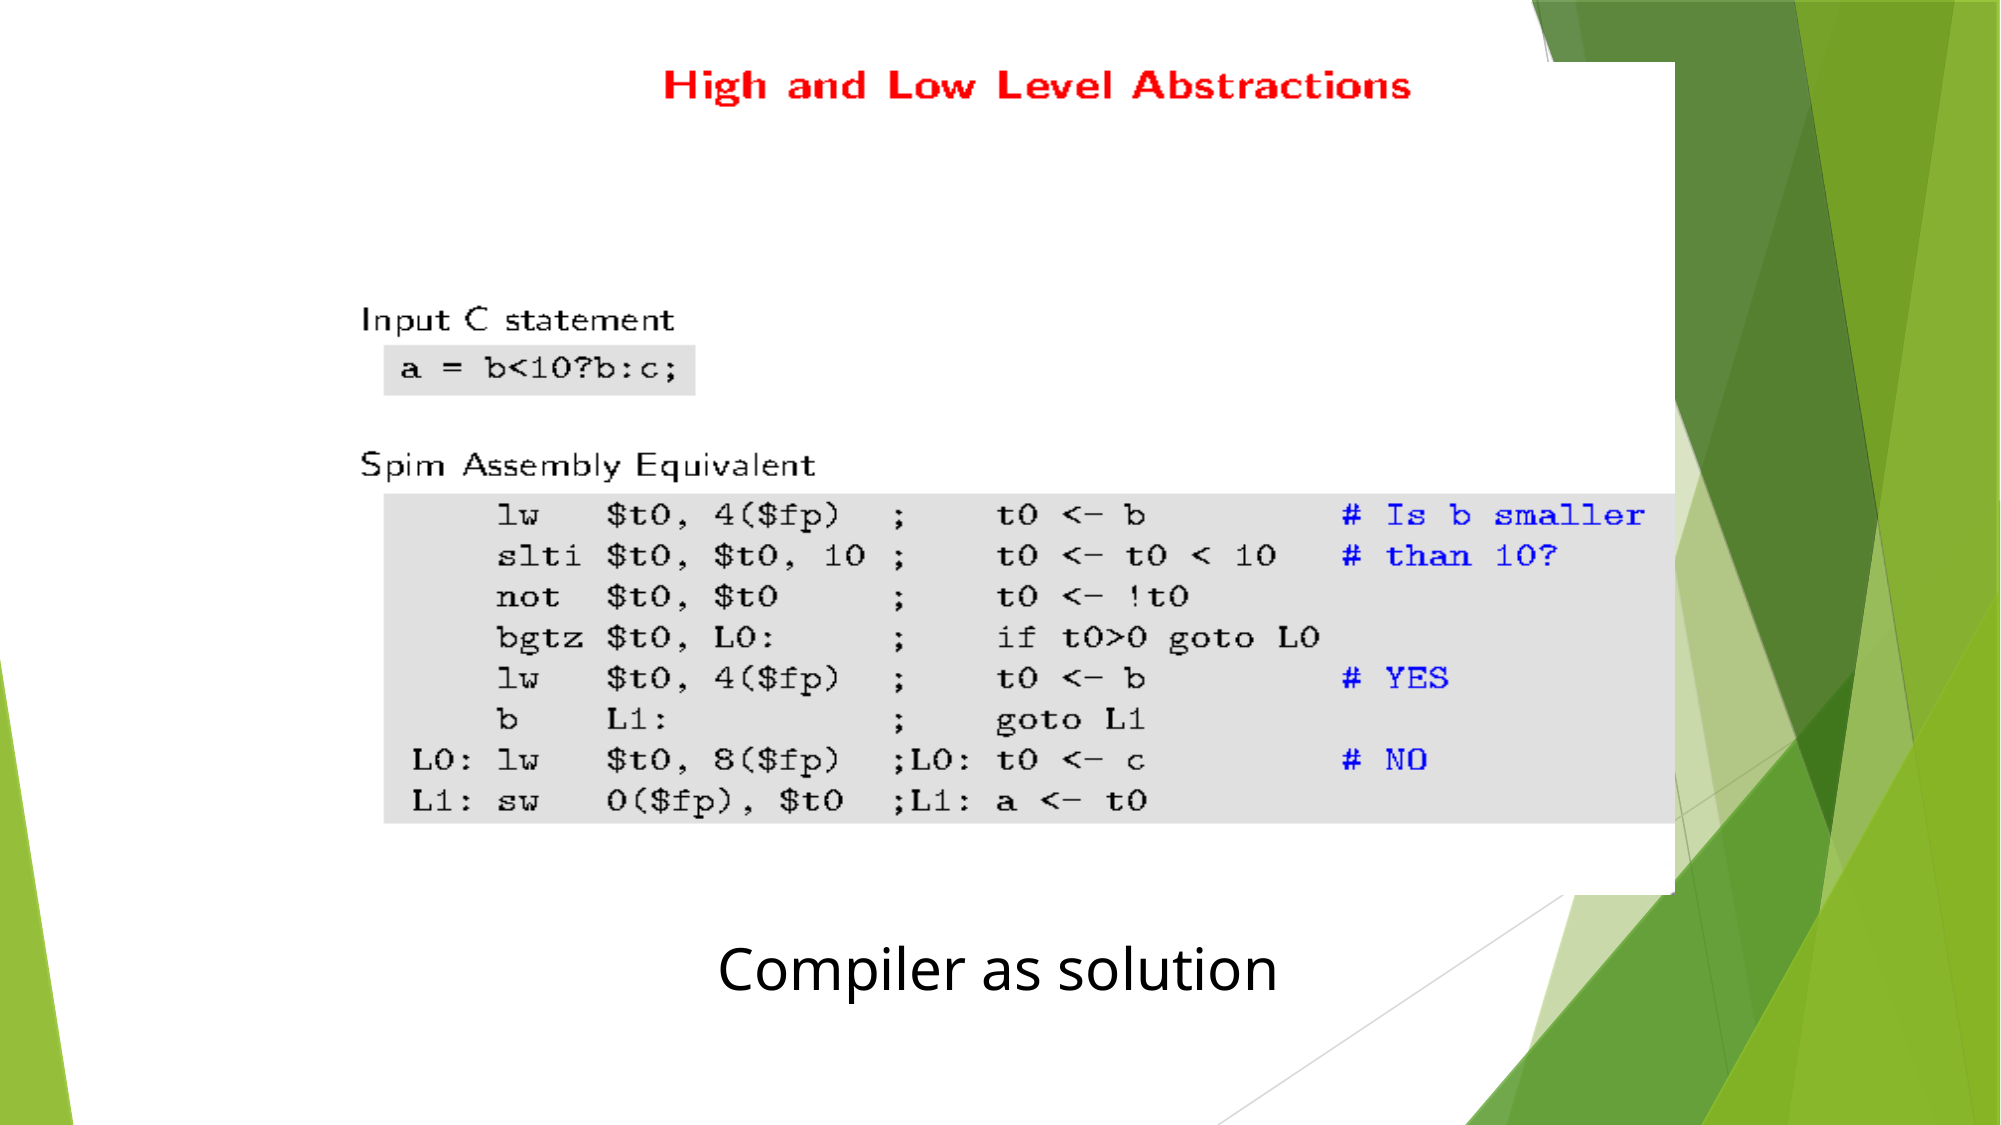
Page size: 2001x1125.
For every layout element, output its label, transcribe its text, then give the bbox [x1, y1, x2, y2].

text_box Compiler as solution [575, 924, 1438, 1010]
picture [287, 62, 1675, 895]
